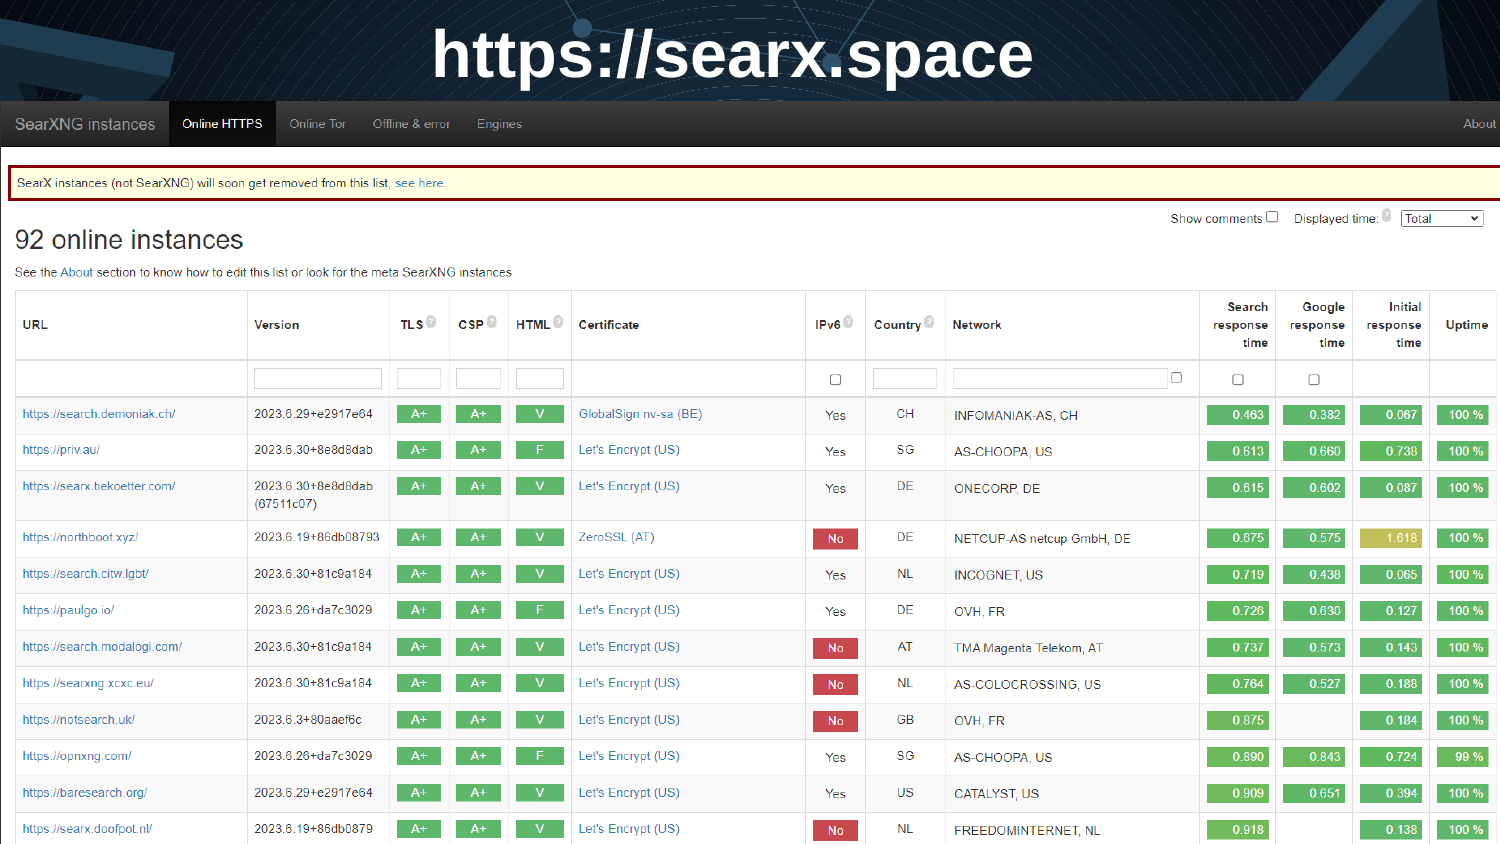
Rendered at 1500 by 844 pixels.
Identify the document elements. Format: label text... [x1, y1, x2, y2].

picture [0, 101, 1500, 844]
title https://searx.space [79, 26, 1388, 76]
